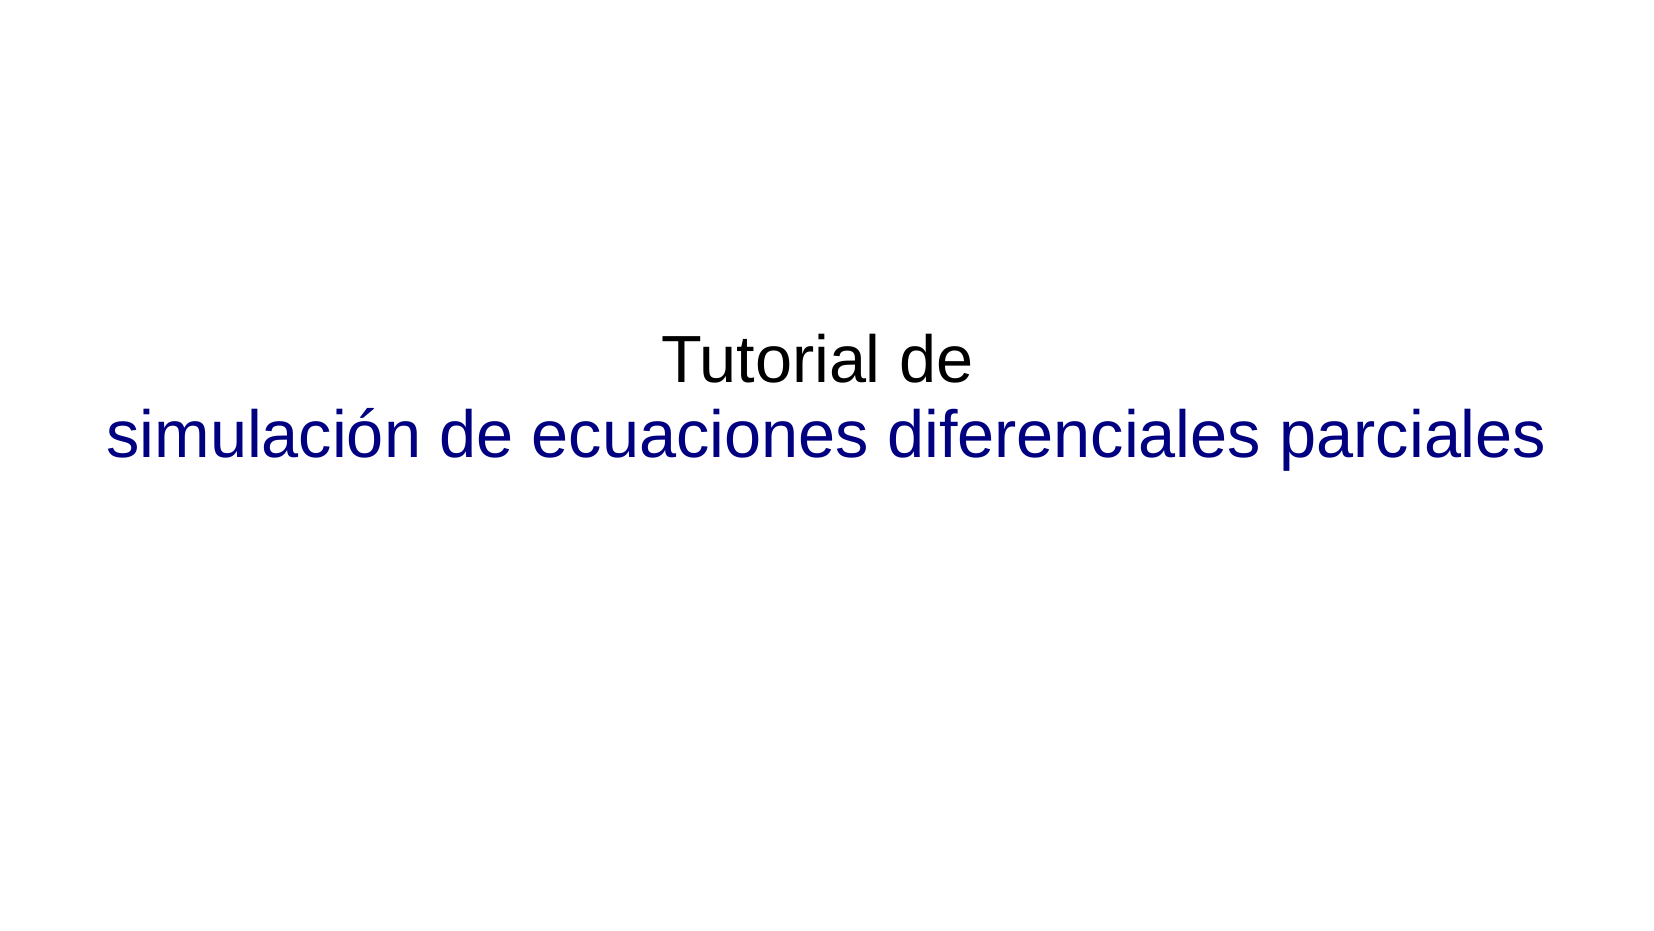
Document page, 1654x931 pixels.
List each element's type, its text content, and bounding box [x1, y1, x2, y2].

subtitle Tutorial de simulación de ecuaciones diferenciales parciales [82, 37, 1571, 757]
